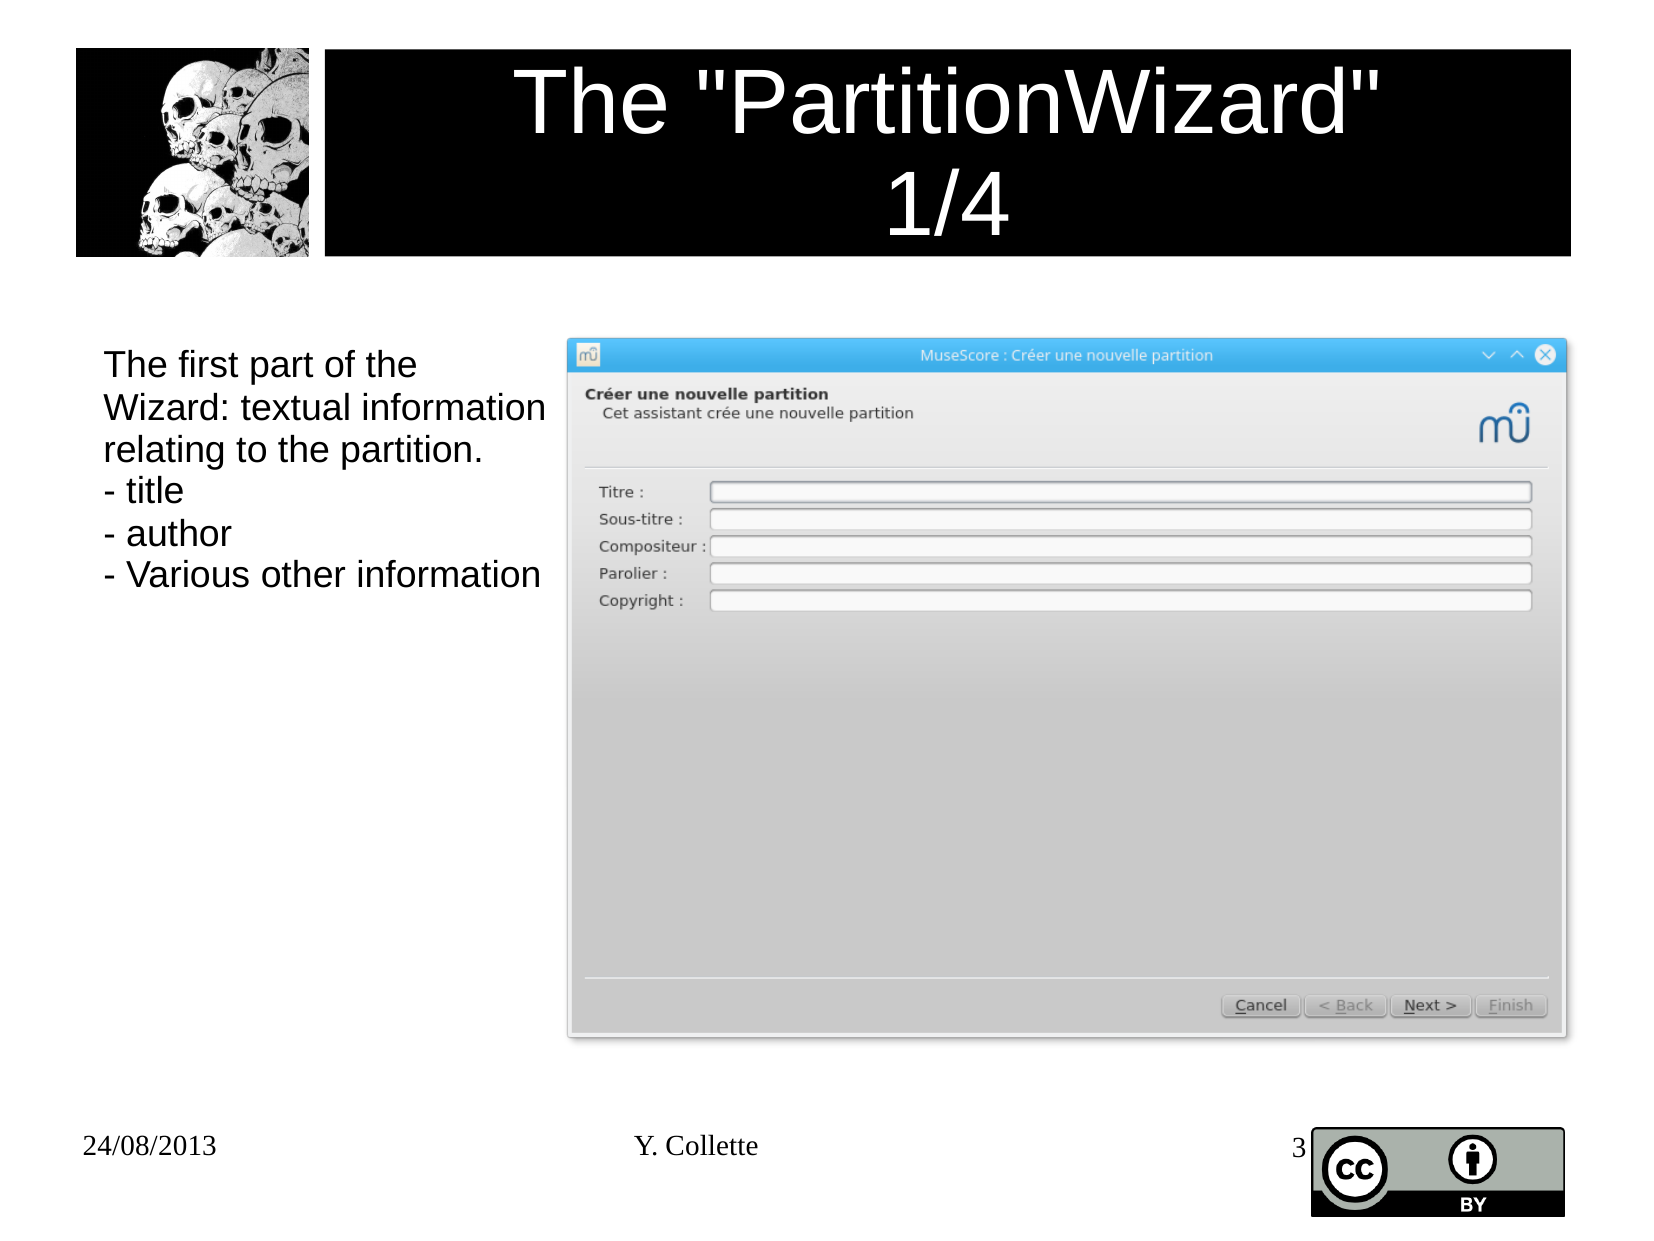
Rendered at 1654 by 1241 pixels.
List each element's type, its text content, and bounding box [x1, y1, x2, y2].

picture [1311, 1127, 1565, 1217]
picture [76, 48, 309, 257]
text_box The first part of the Wizard: textual information relating to the partition. - title - author - Various other information [88, 336, 566, 646]
title The "PartitionWizard" 1/4 [324, 49, 1571, 257]
picture [559, 330, 1582, 1053]
